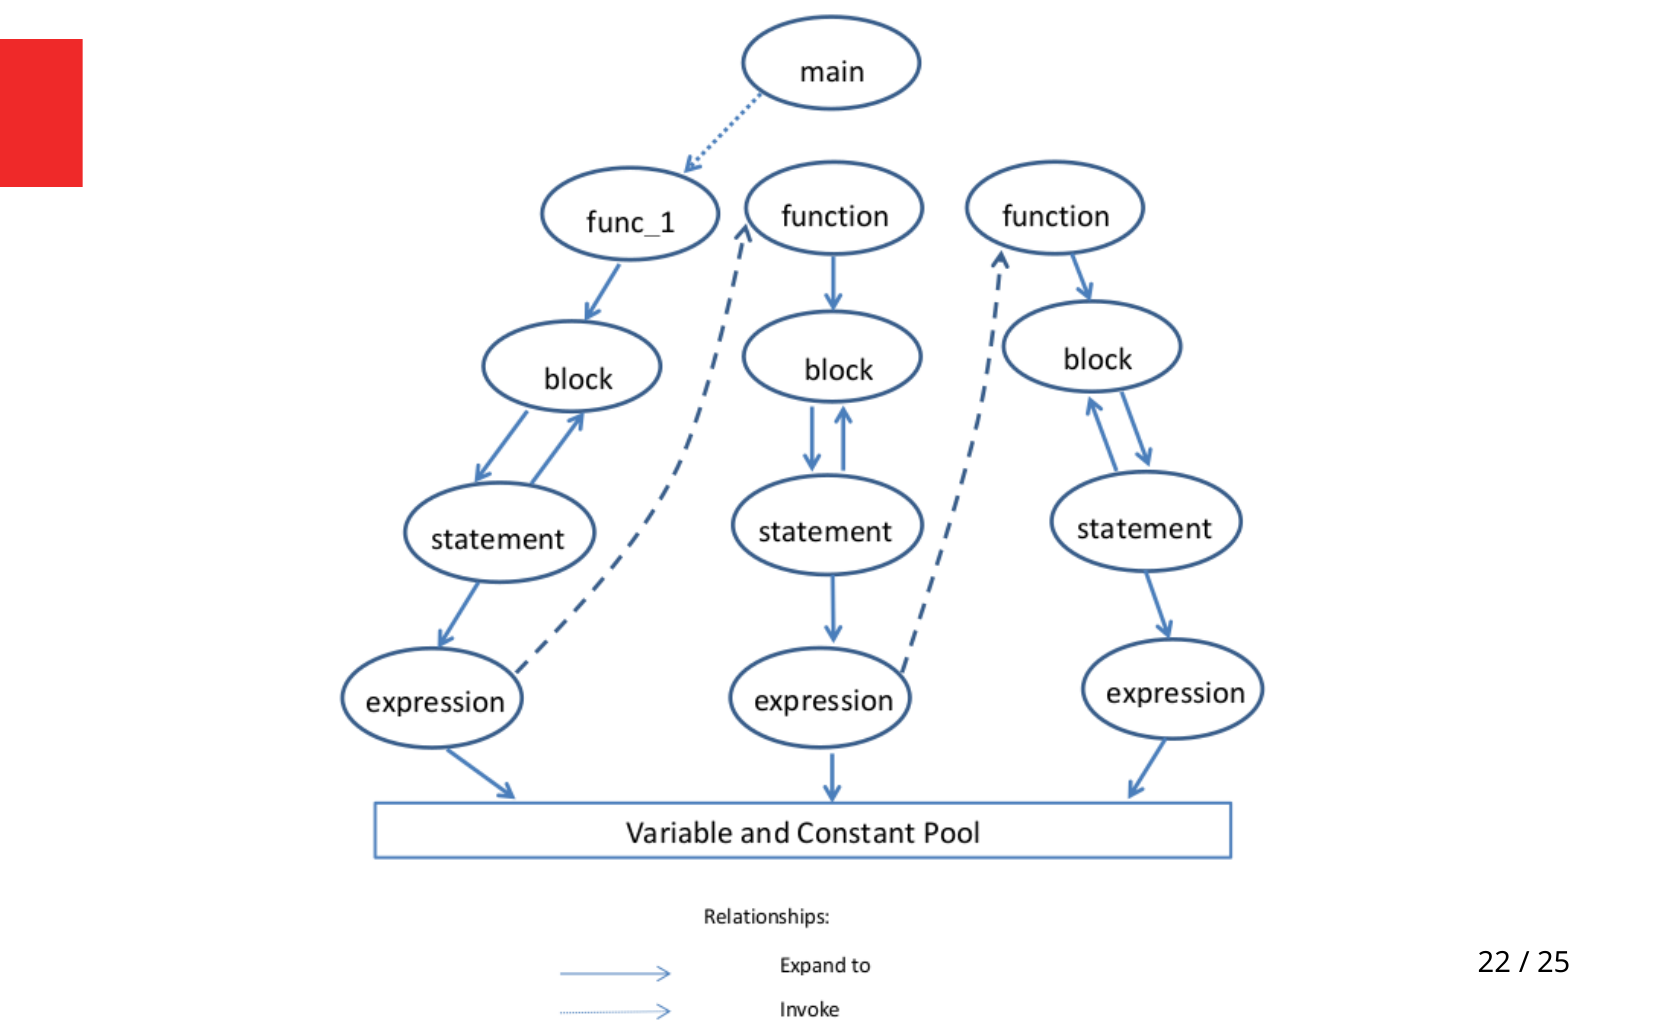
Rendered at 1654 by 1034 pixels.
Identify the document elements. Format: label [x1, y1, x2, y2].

picture [198, 4, 1464, 1034]
